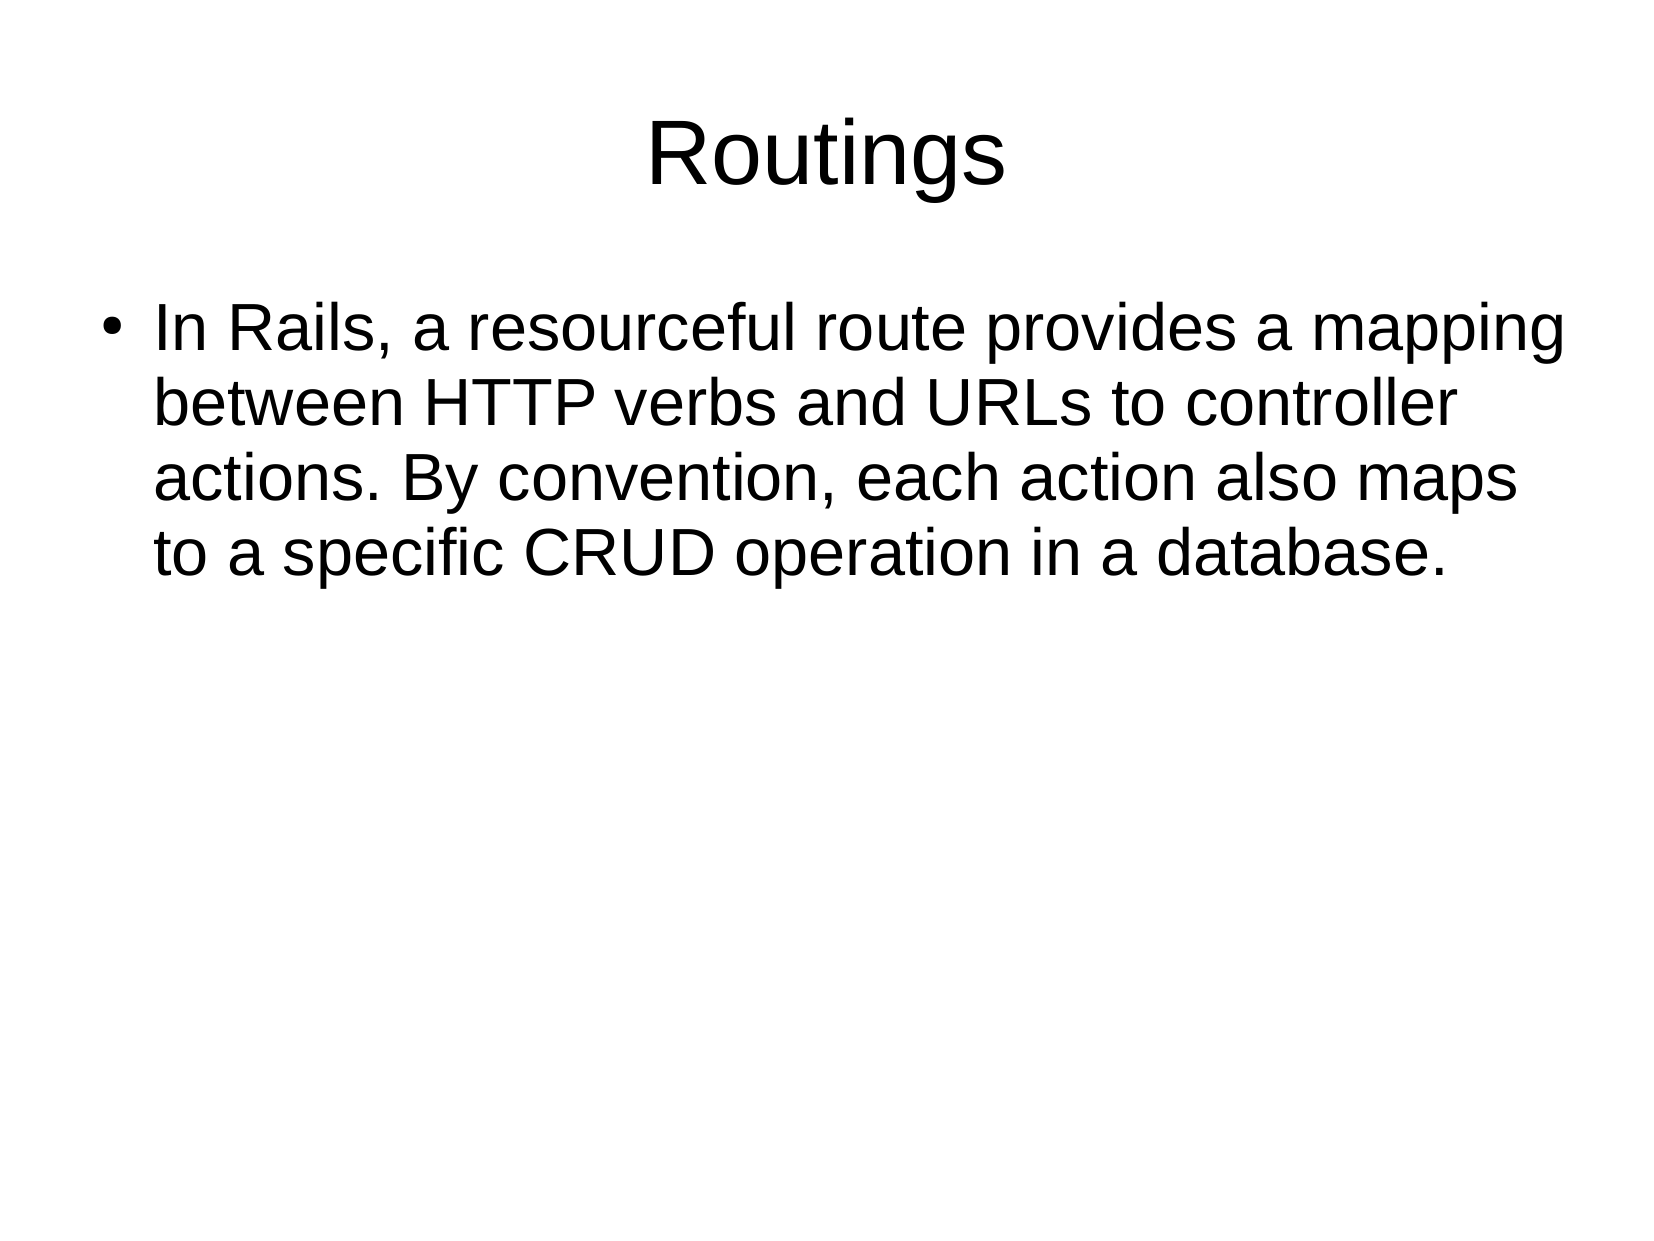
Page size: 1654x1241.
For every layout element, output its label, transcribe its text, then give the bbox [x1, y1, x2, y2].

list In Rails, a resourceful route provides a mapping between HTTP verbs and URLs to controller actions. By convention, each action also maps to a specific CRUD operation in a database. [82, 290, 1571, 1010]
title Routings [82, 49, 1571, 257]
